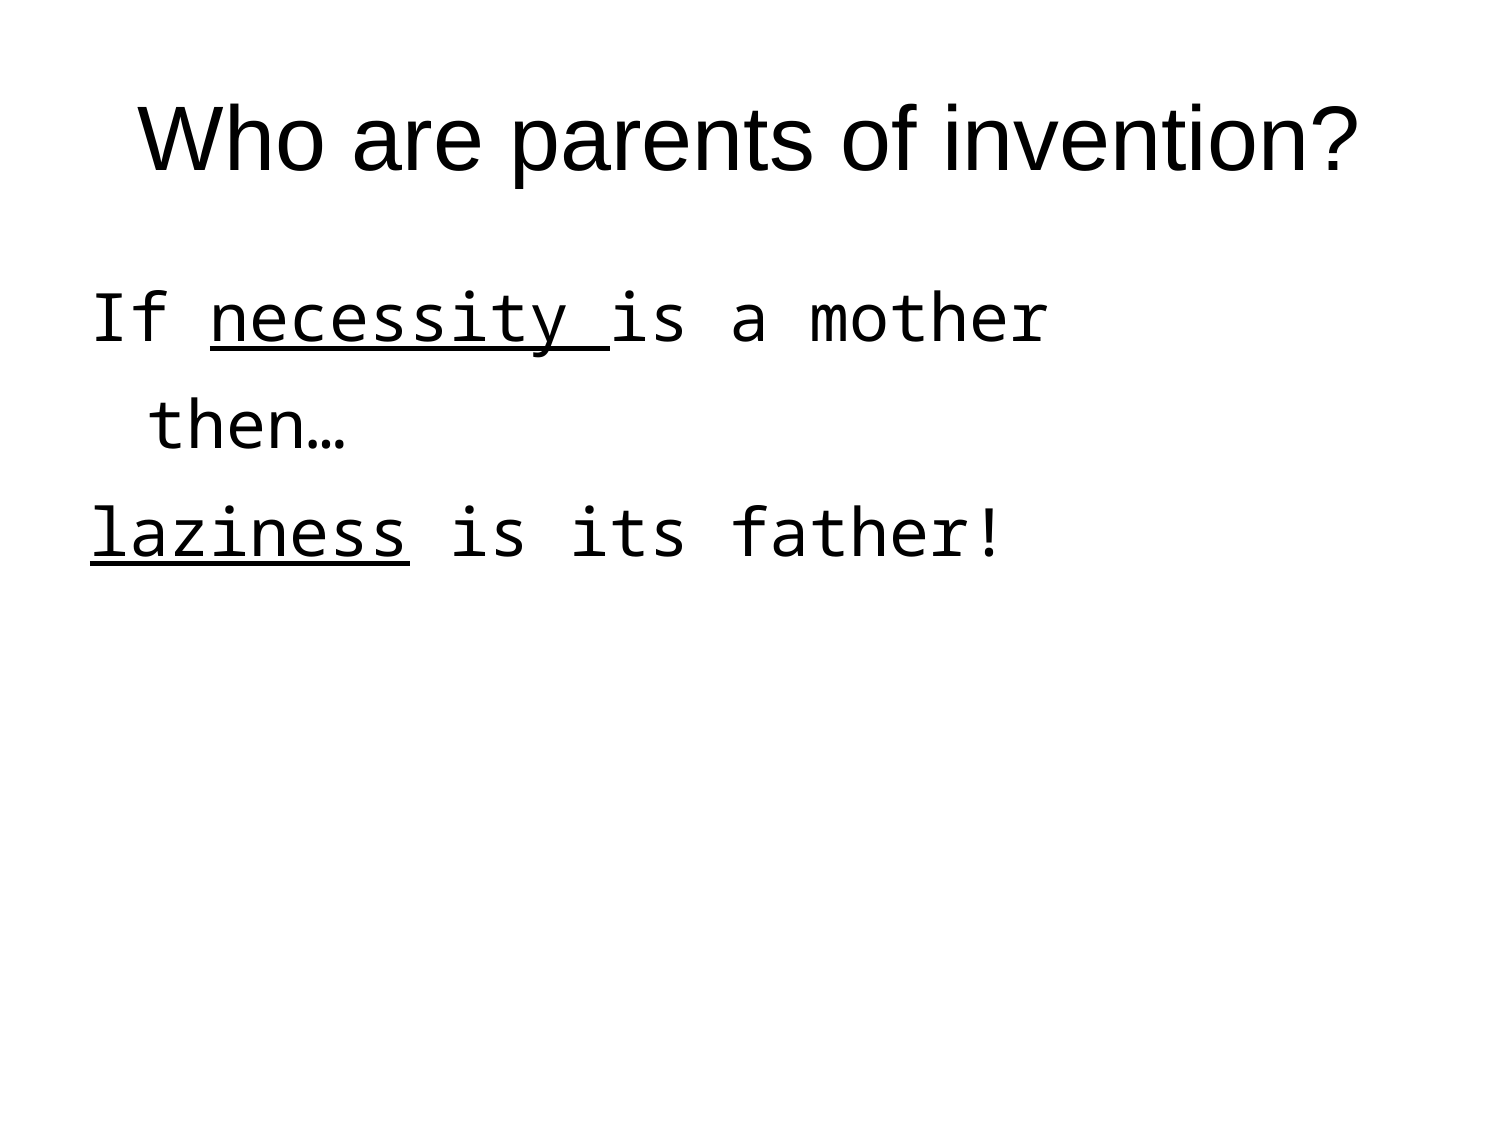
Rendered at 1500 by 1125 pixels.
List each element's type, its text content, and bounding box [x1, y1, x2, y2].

list If necessity is a mother then… laziness is its father! [75, 262, 1426, 1005]
title Who are parents of invention? [75, 45, 1426, 233]
